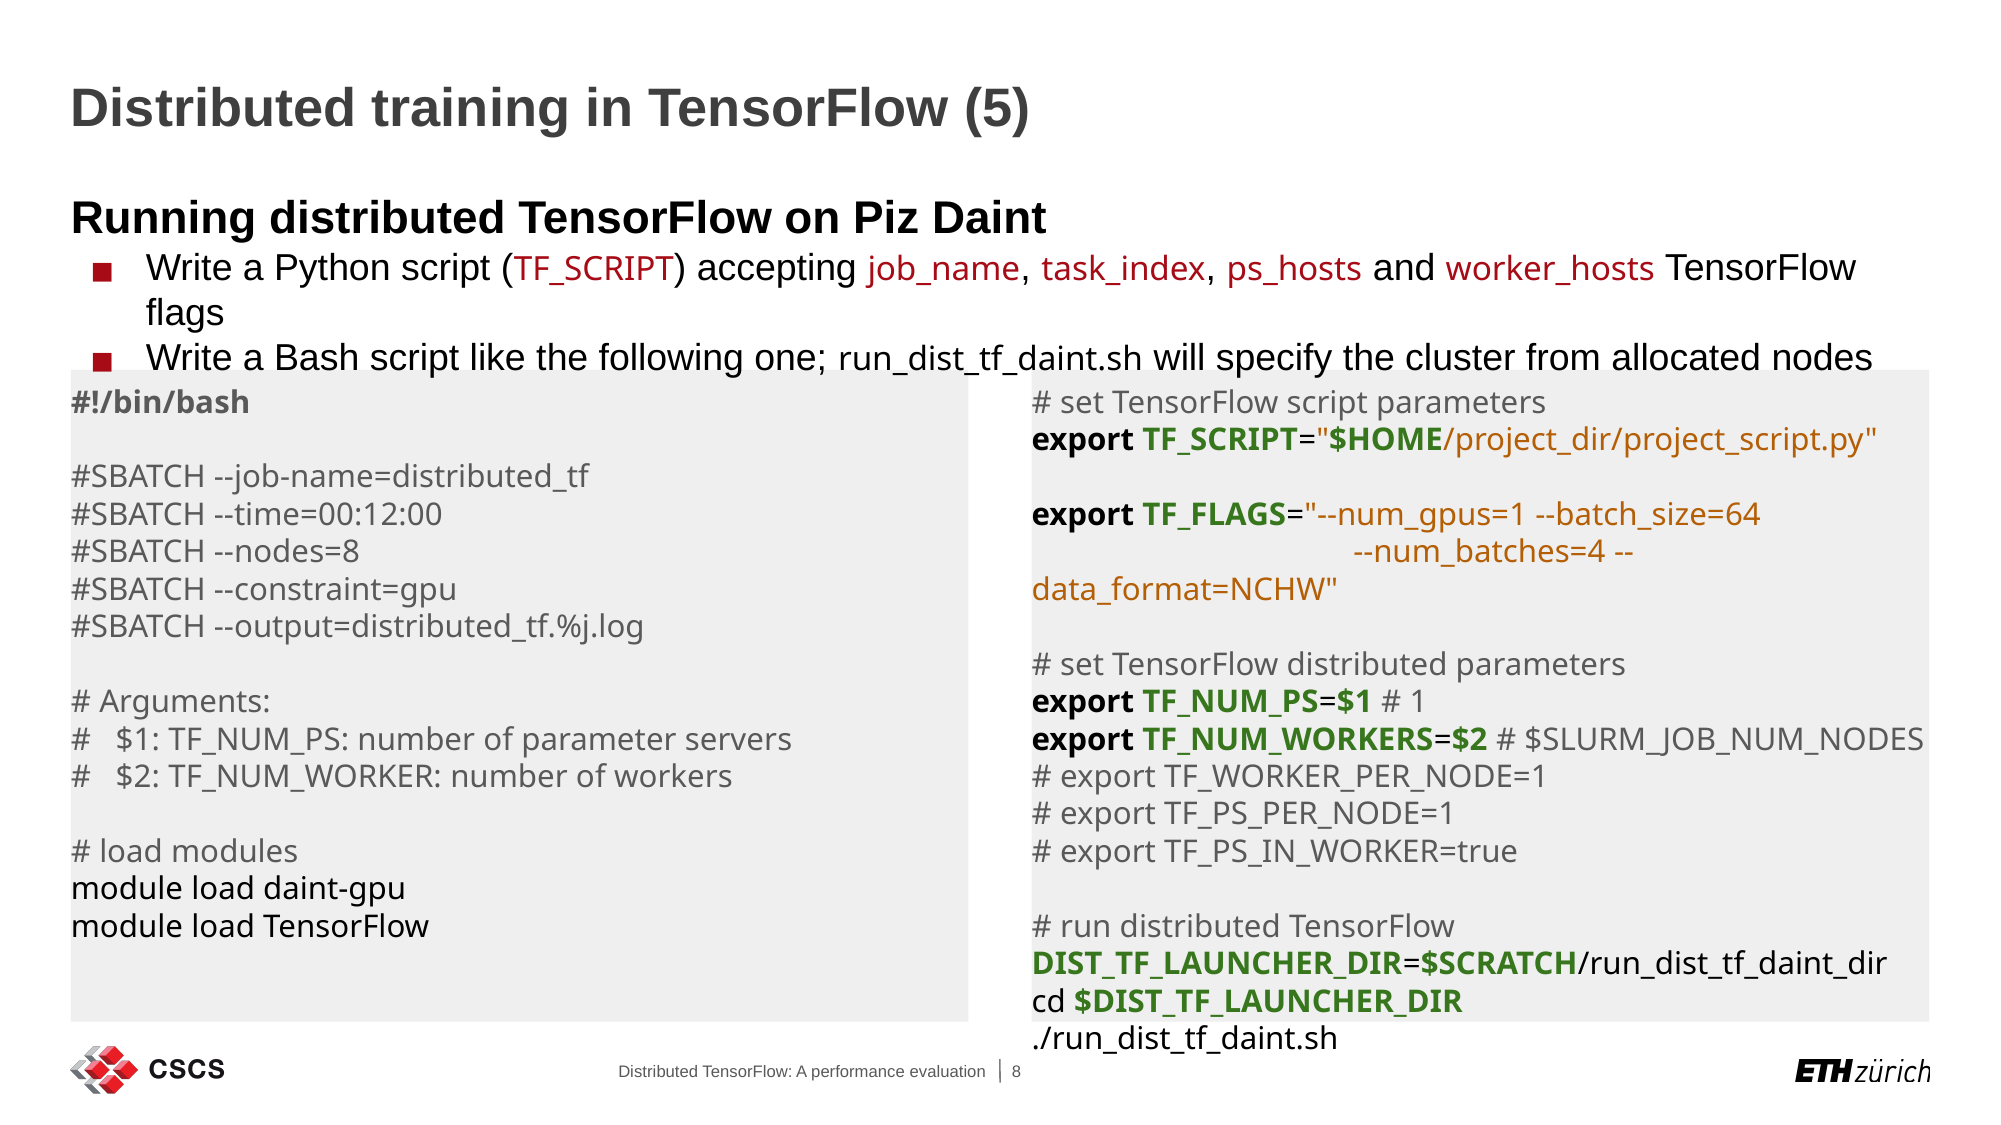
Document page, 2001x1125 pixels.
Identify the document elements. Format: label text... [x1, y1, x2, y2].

list Running distributed TensorFlow on Piz Daint Write a Python script (TF_SCRIPT) accepting job_name, task_index, ps_hosts and worker_hosts TensorFlow flags Write a Bash script like the following one; run_dist_tf_daint.sh will specify the cluster from allocated nodes [70, 178, 1930, 395]
footer Distributed TensorFlow: A performance evaluation [322, 1059, 998, 1083]
picture [57, 1033, 236, 1106]
list #!/bin/bash #SBATCH --job-name=distributed_tf #SBATCH --time=00:12:00 #SBATCH --nodes=8 #SBATCH --constraint=gpu #SBATCH --output=distributed_tf.%j.log # Arguments: # $1: TF_NUM_PS: number of parameter servers # $2: TF_NUM_WORKER: number of workers # load modules module load daint-gpu module load TensorFlow [70, 395, 969, 1022]
slide_number <number> [999, 1059, 1063, 1083]
picture [1795, 1059, 1930, 1082]
list # set TensorFlow script parameters export TF_SCRIPT="$HOME/project_dir/project_script.py" export TF_FLAGS="--num_gpus=1 --batch_size=64 --num_batches=4 --data_format=NCHW" # set TensorFlow distributed parameters export TF_NUM_PS=$1 # 1 export TF_NUM_WORKERS=$2 # $SLURM_JOB_NUM_NODES # export TF_WORKER_PER_NODE=1 # export TF_PS_PER_NODE=1 # export TF_PS_IN_WORKER=true # run distributed TensorFlow DIST_TF_LAUNCHER_DIR=$SCRATCH/run_dist_tf_daint_dir cd $DIST_TF_LAUNCHER_DIR ./run_dist_tf_daint.sh [1031, 395, 1930, 1022]
title Distributed training in TensorFlow (5) [70, 7, 1930, 149]
